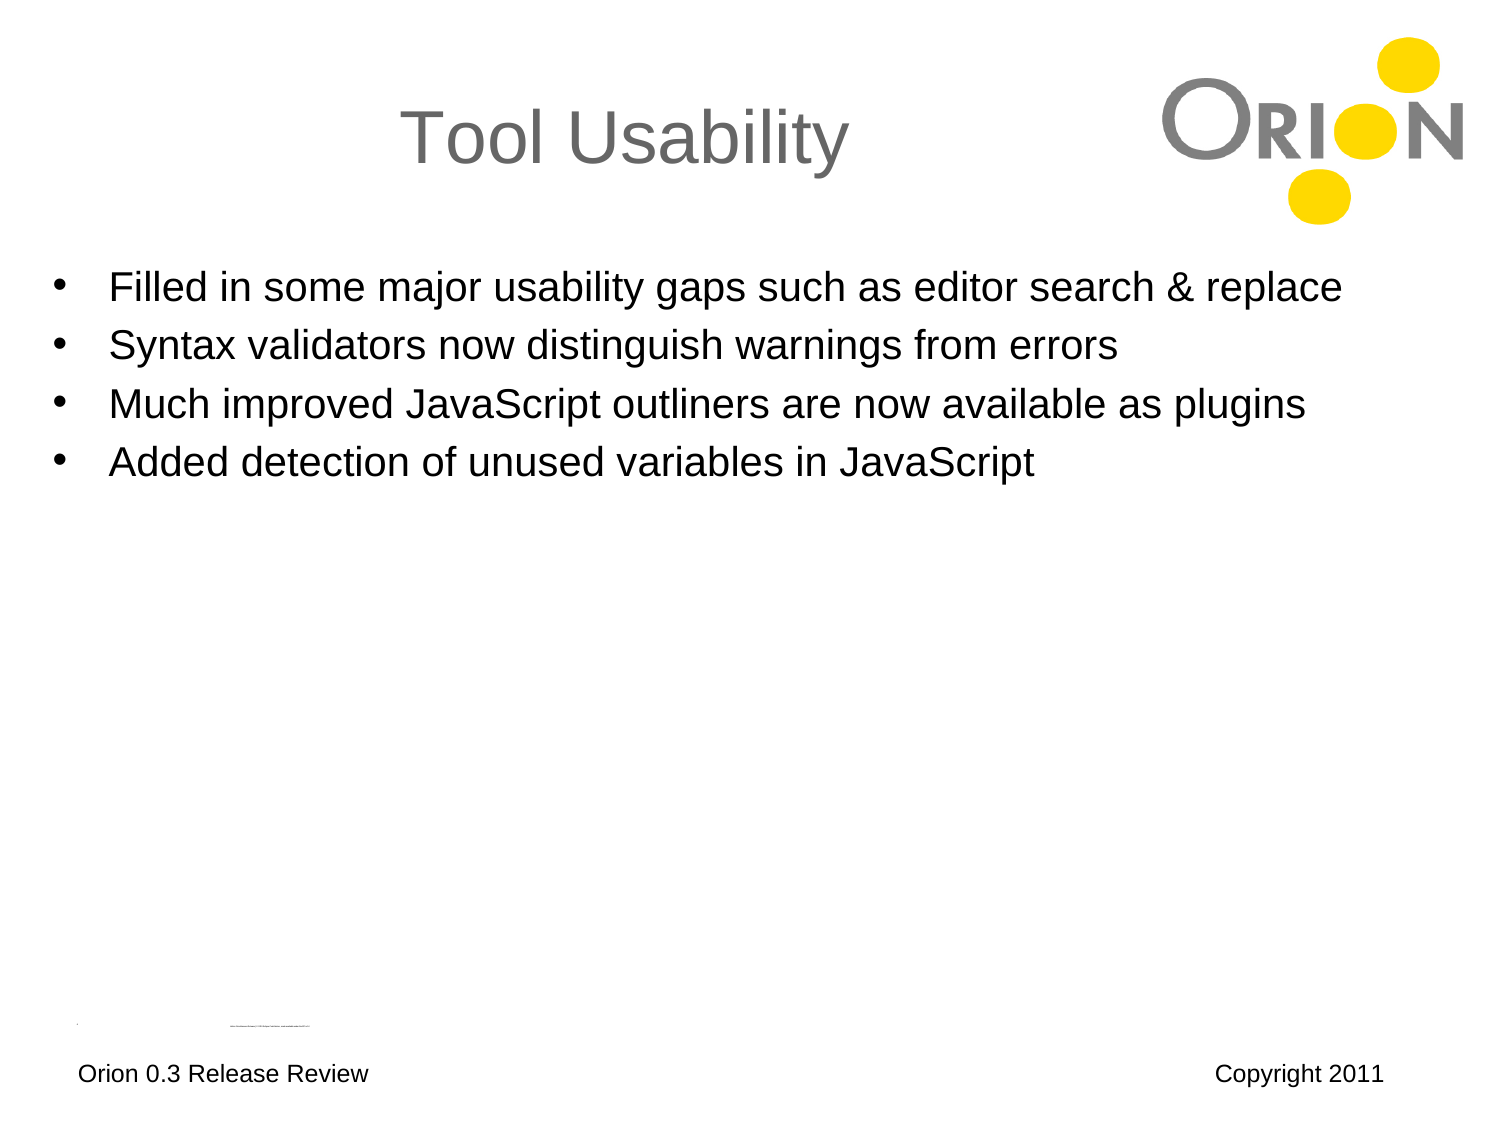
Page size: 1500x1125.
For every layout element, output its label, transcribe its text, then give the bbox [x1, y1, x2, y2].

picture [1162, 37, 1463, 225]
list Filled in some major usability gaps such as editor search & replace Syntax validators now distinguish warnings from errors Much improved JavaScript outliners are now available as plugins Added detection of unused variables in JavaScript [37, 262, 1388, 1051]
title Tool Usability [74, 45, 1176, 233]
